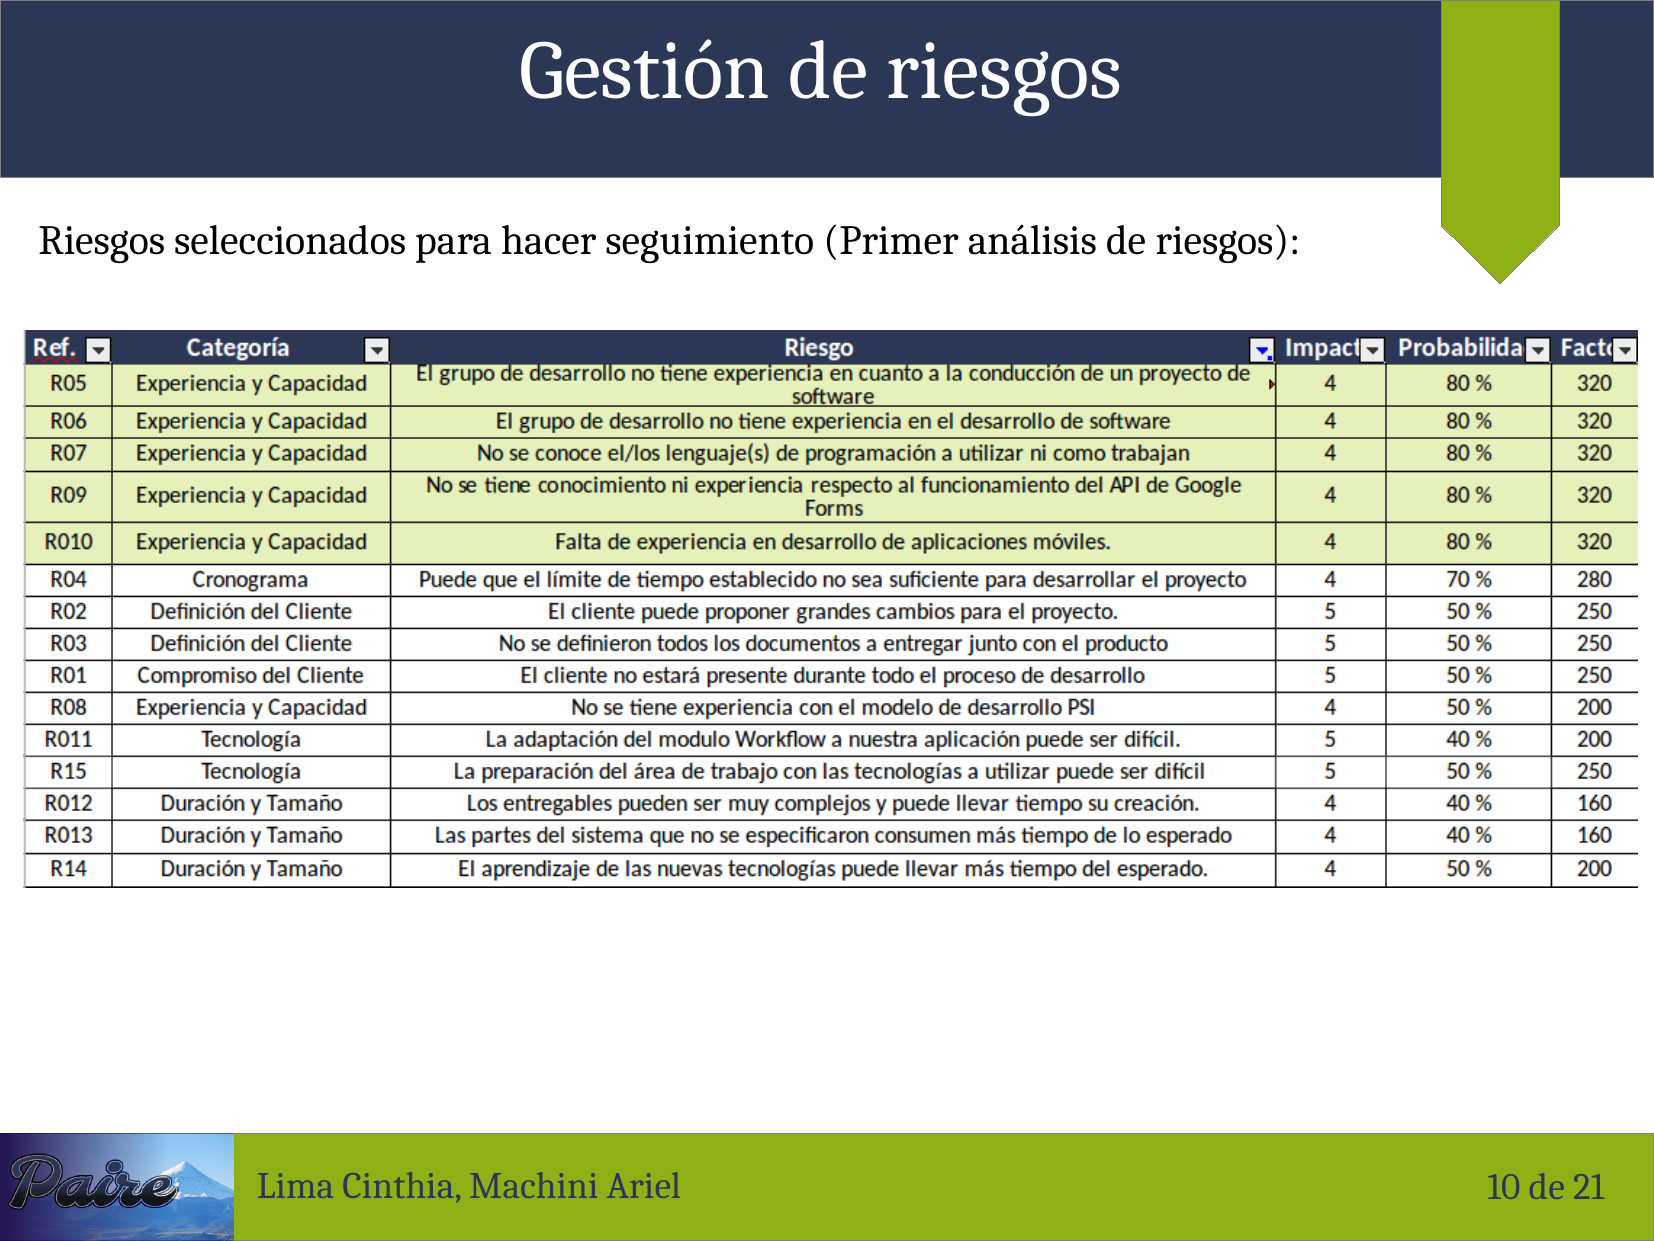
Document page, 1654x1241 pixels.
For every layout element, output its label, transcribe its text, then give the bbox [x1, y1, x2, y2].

text_box [0, 0, 1654, 284]
text_box <number> de 21 [1464, 1158, 1654, 1241]
picture [23, 330, 1638, 888]
text_box [234, 1133, 1654, 1241]
text_box Gestión de riesgos [342, 15, 1300, 130]
picture [0, 1133, 234, 1241]
text_box Lima Cinthia, Machini Ariel [242, 1157, 715, 1217]
text_box Riesgos seleccionados para hacer seguimiento (Primer análisis de riesgos): [23, 209, 1442, 322]
